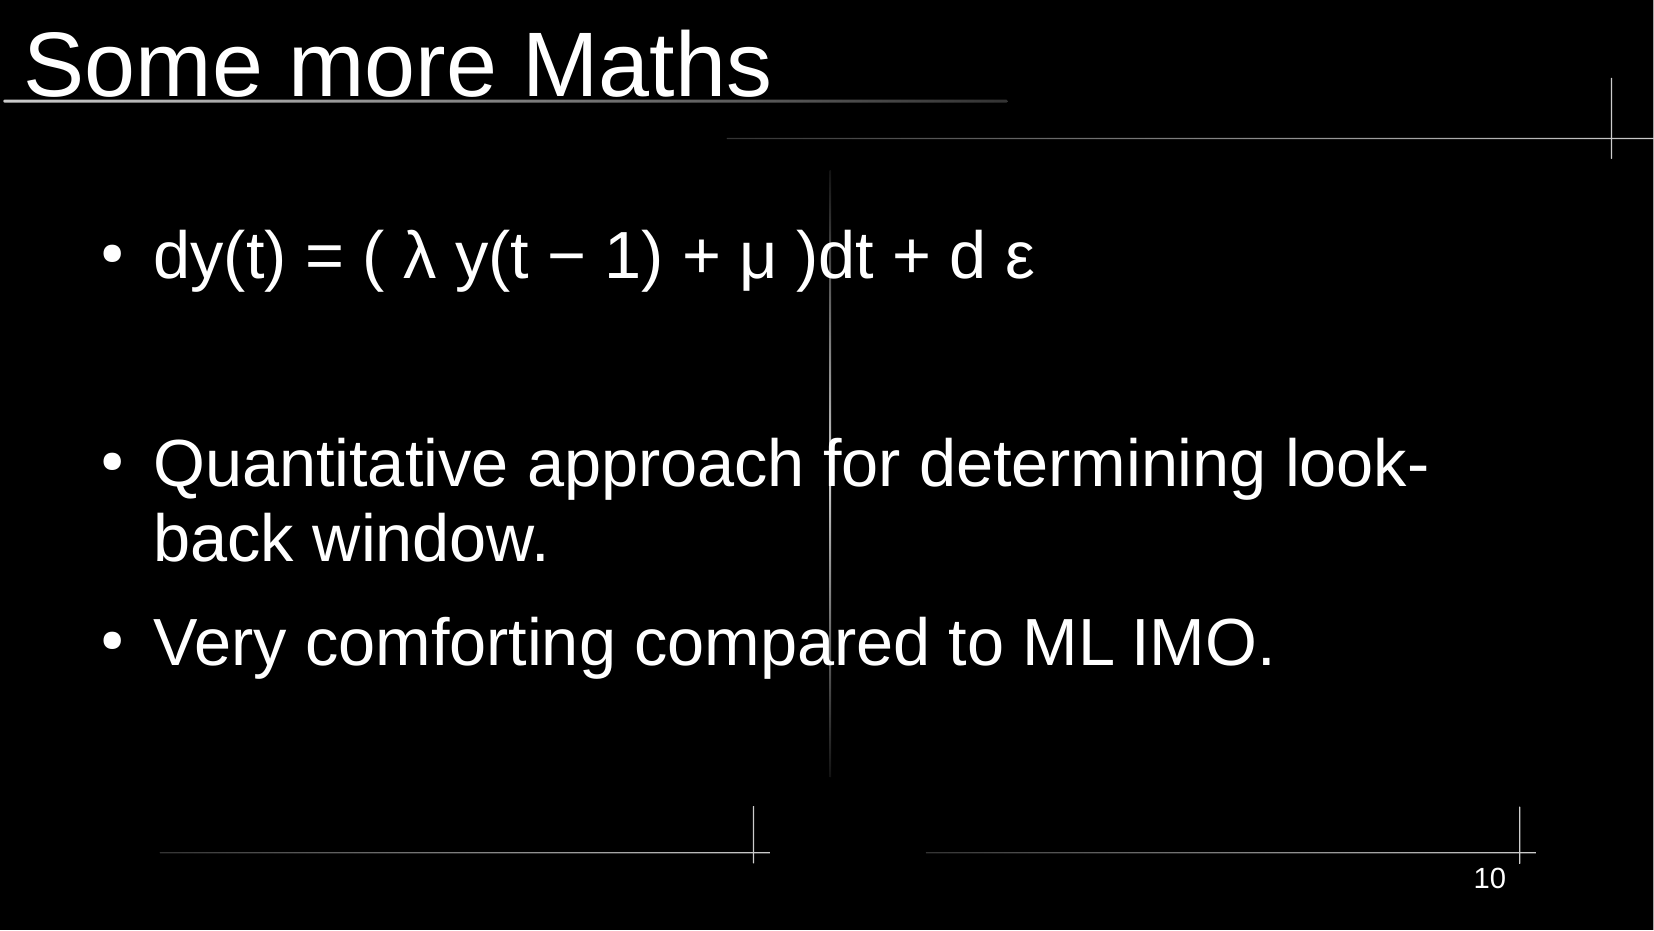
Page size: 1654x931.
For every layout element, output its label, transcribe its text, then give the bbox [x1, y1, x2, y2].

title Some more Maths [23, 11, 1589, 119]
list dy(t) = ( λ y(t − 1) + μ )dt + d ε Quantitative approach for determining look-back window. Very comforting compared to ML IMO. [82, 217, 1538, 758]
